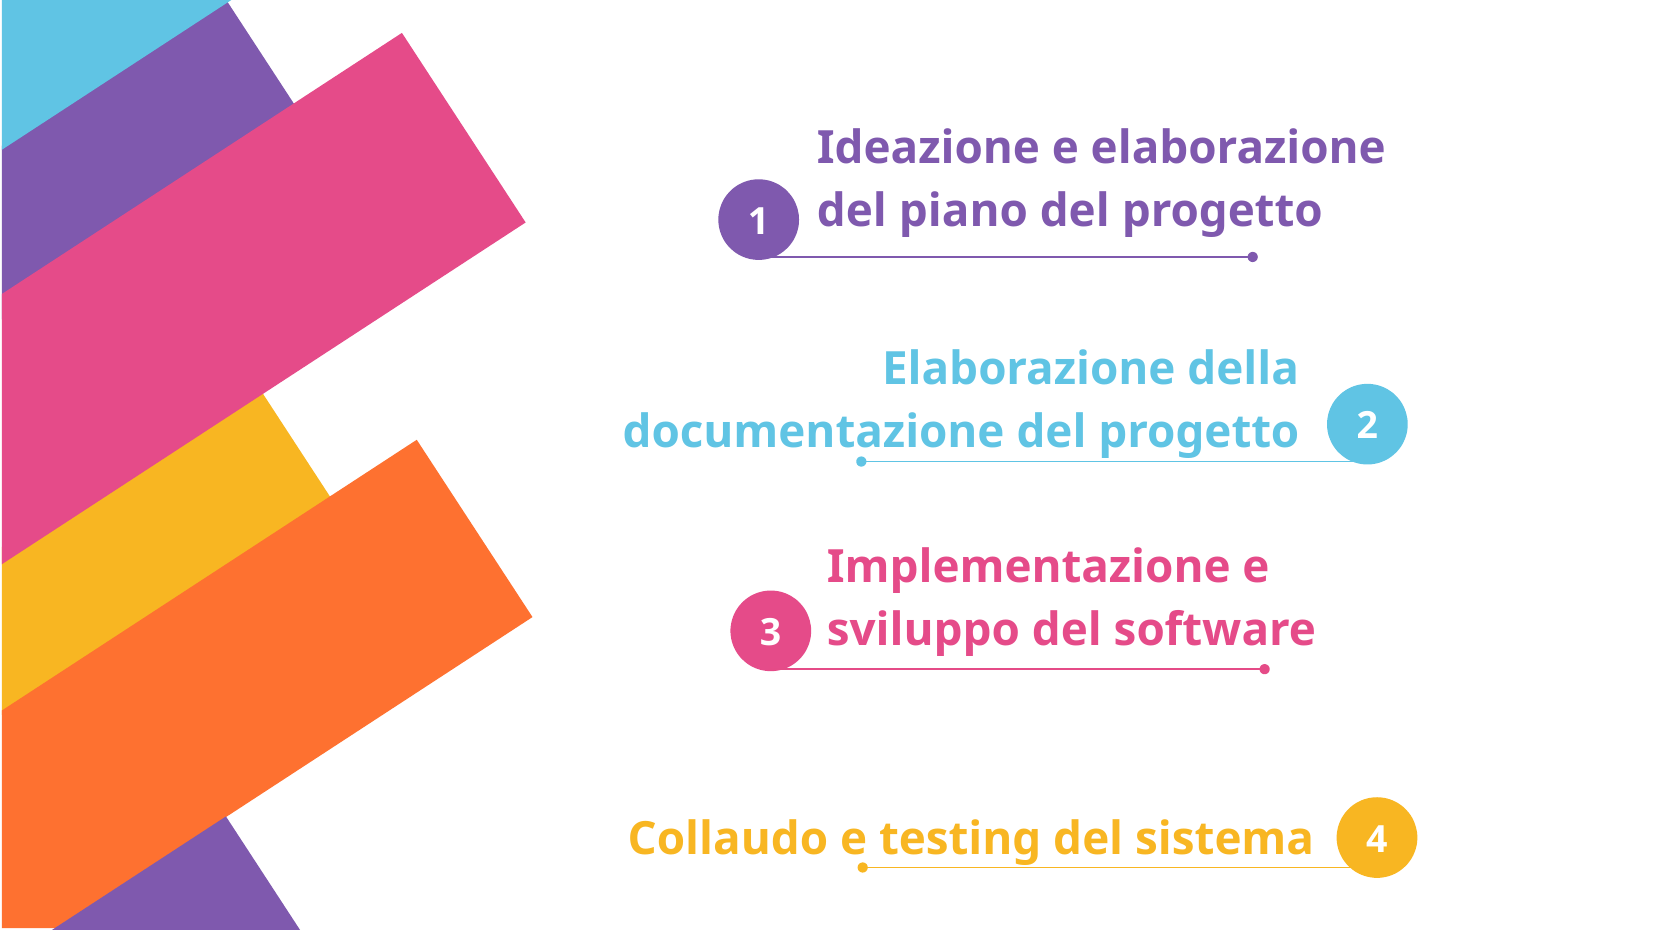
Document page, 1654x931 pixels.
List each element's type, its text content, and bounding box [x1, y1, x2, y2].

title Elaborazione della documentazione del progetto [590, 324, 1300, 473]
title Ideazione e elaborazione del piano del progetto [816, 114, 1388, 240]
text_box 4 [1336, 797, 1418, 878]
text_box 2 [1327, 383, 1408, 465]
title Collaudo e testing del sistema [561, 788, 1315, 886]
text_box [1259, 664, 1270, 675]
text_box 3 [730, 590, 812, 672]
text_box 1 [718, 179, 800, 260]
title Implementazione e sviluppo del software [826, 531, 1433, 661]
text_box [1247, 251, 1258, 263]
